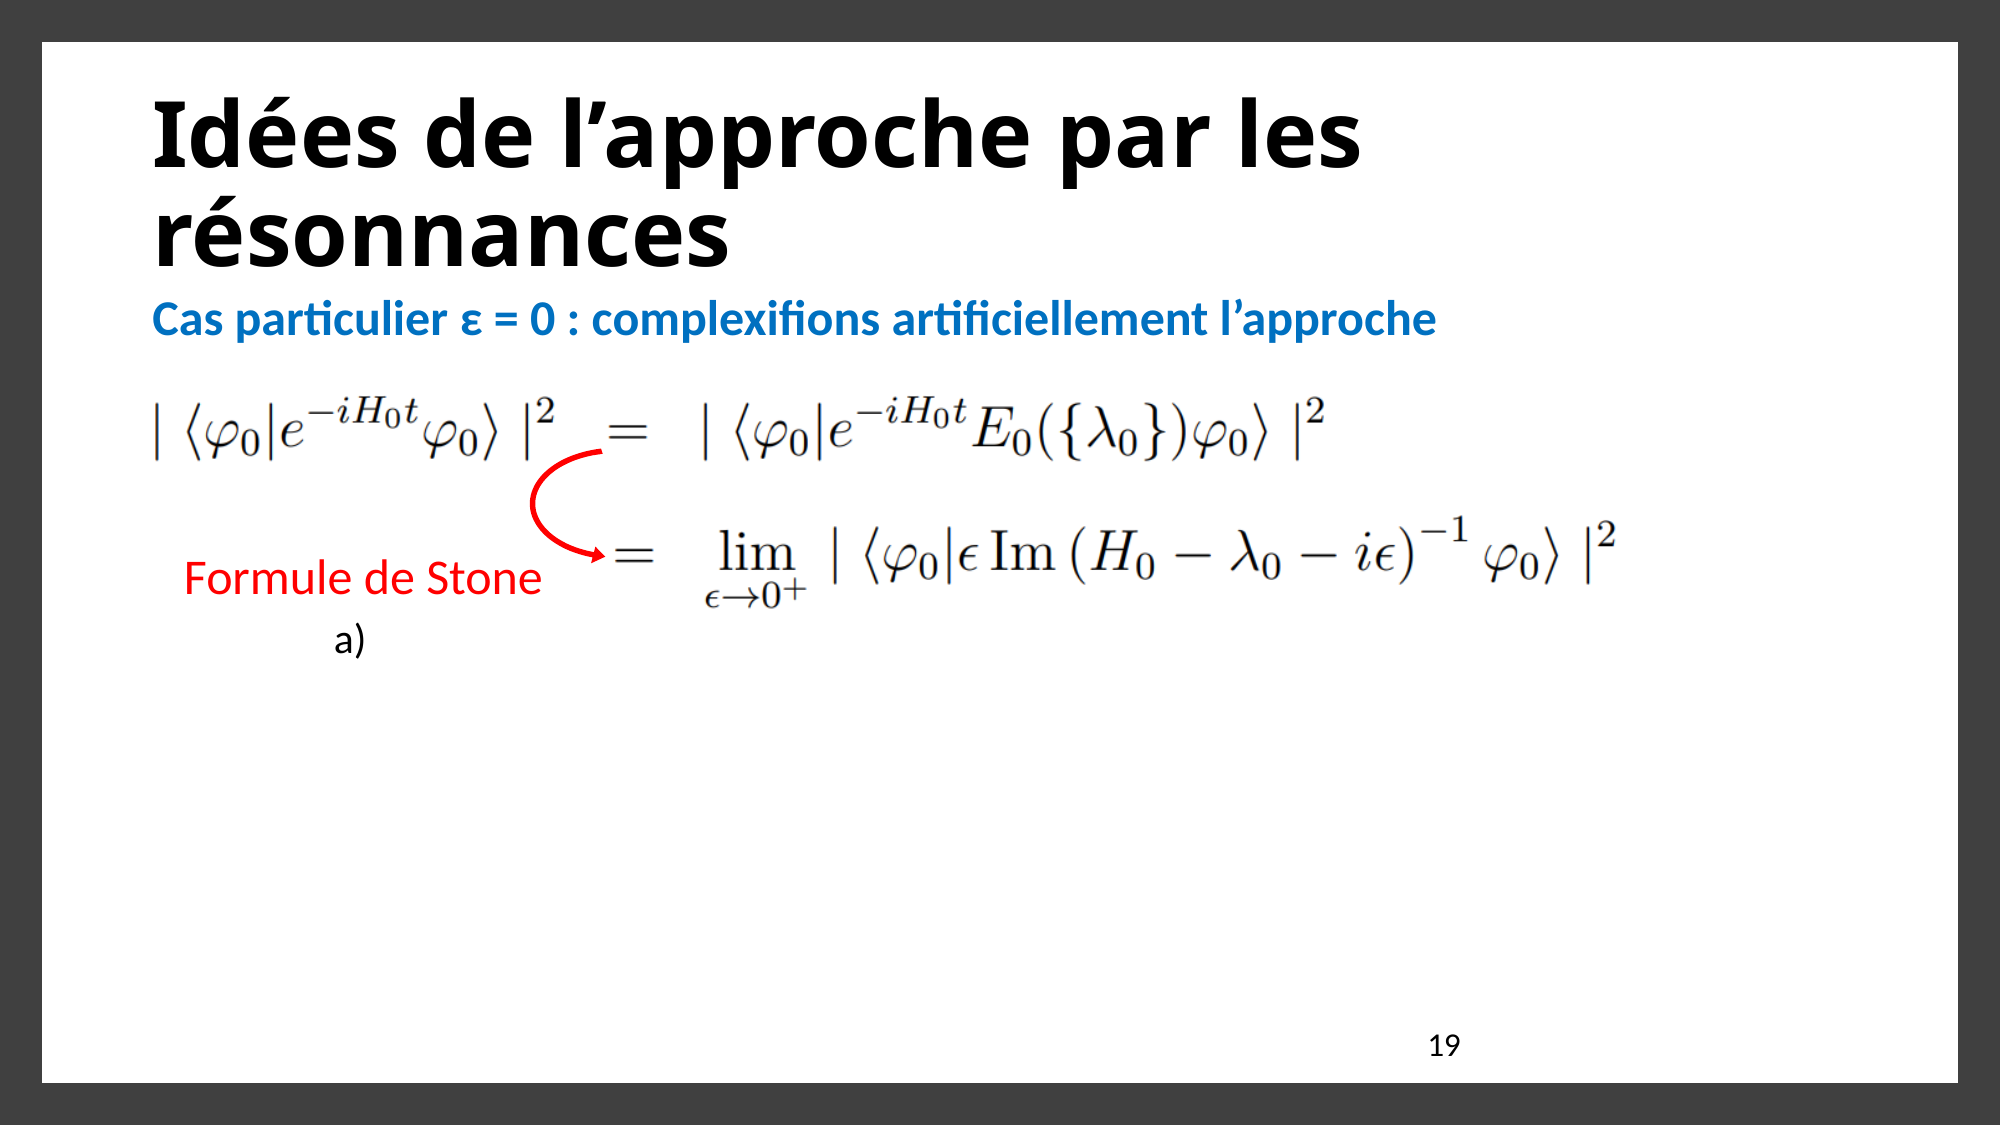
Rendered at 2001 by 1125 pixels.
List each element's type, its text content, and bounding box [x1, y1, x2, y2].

text_box [0, 0, 2000, 1125]
picture [590, 511, 1625, 620]
list Formule de Stone [168, 544, 559, 620]
title Idées de l’approche par les résonnances [137, 78, 1863, 296]
text_box Cas particulier ε = 0 : complexifions artificiellement l’approche [137, 277, 1483, 354]
picture [113, 343, 1341, 486]
